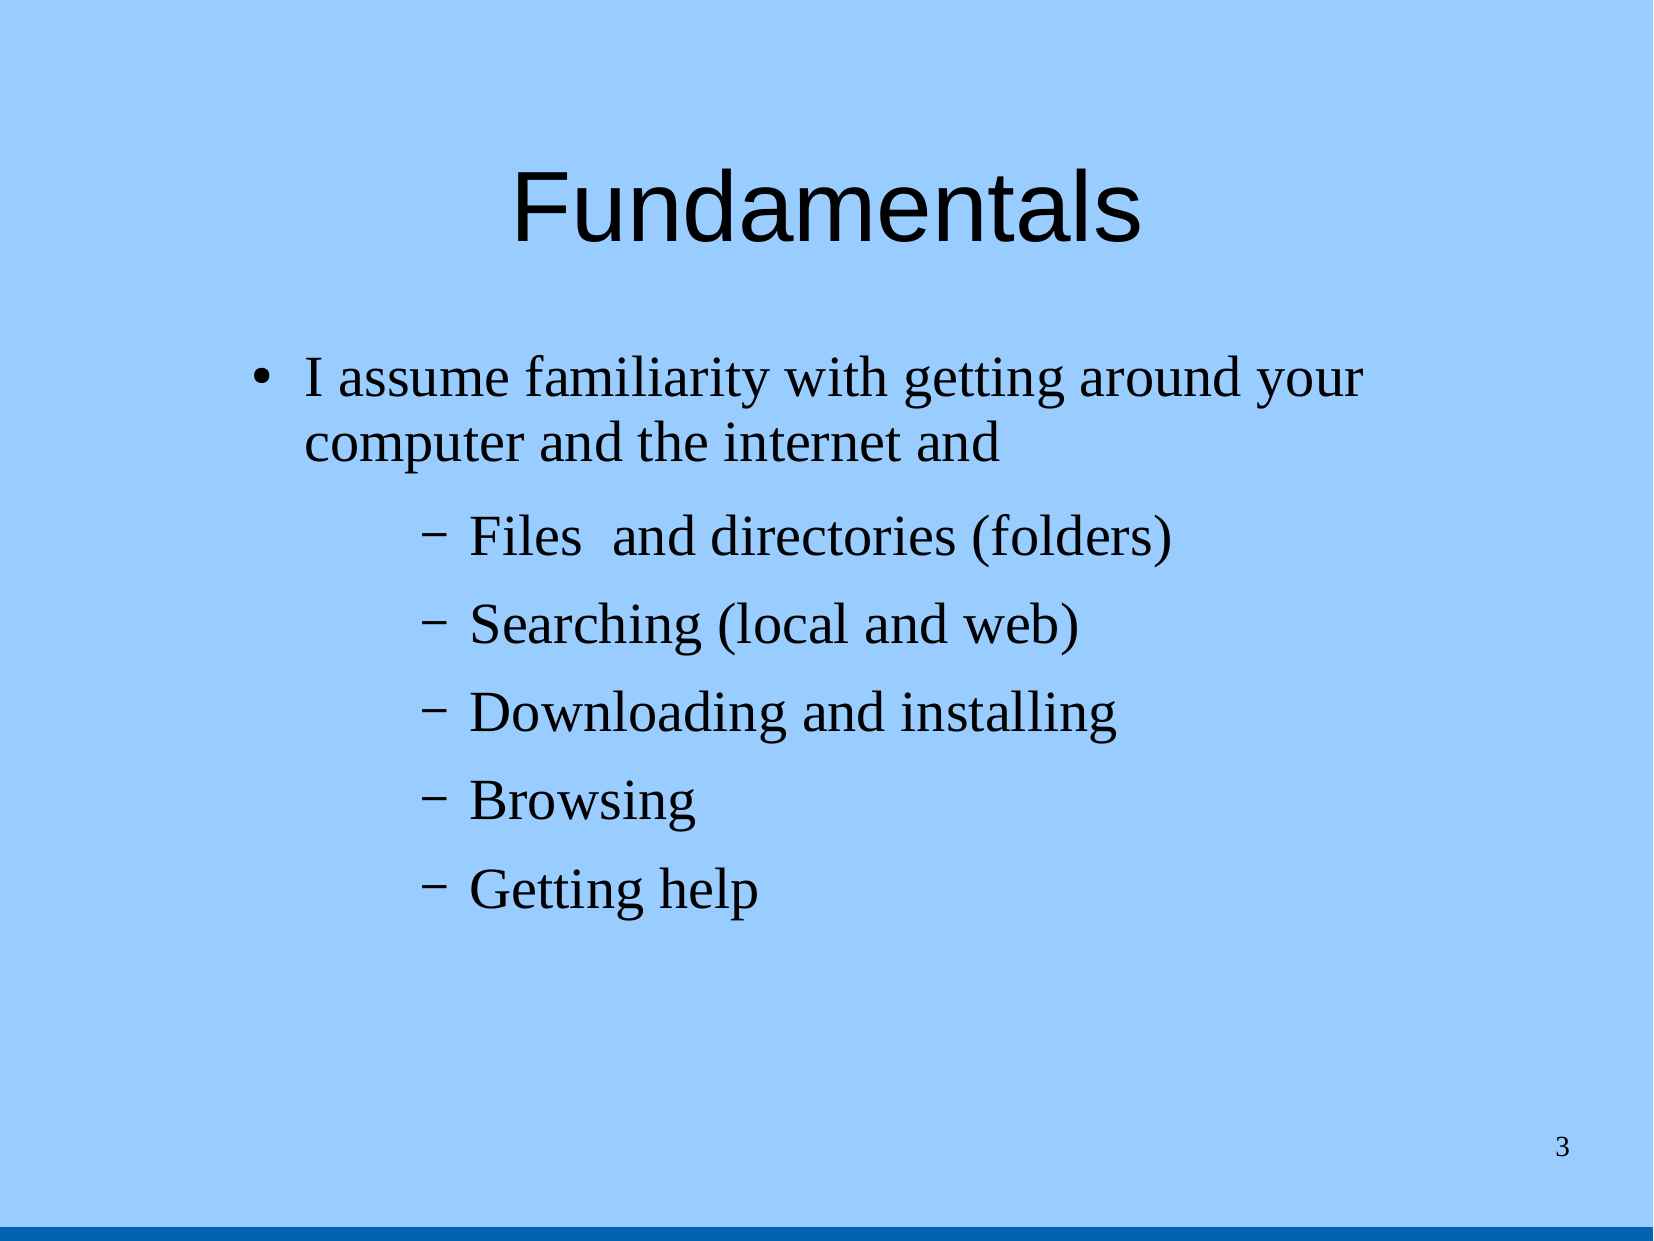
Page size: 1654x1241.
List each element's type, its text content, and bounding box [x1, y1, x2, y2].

list I assume familiarity with getting around your computer and the internet and Files and directories (folders) Searching (local and web) Downloading and installing Browsing Getting help [233, 344, 1500, 1127]
title Fundamentals [121, 102, 1533, 311]
